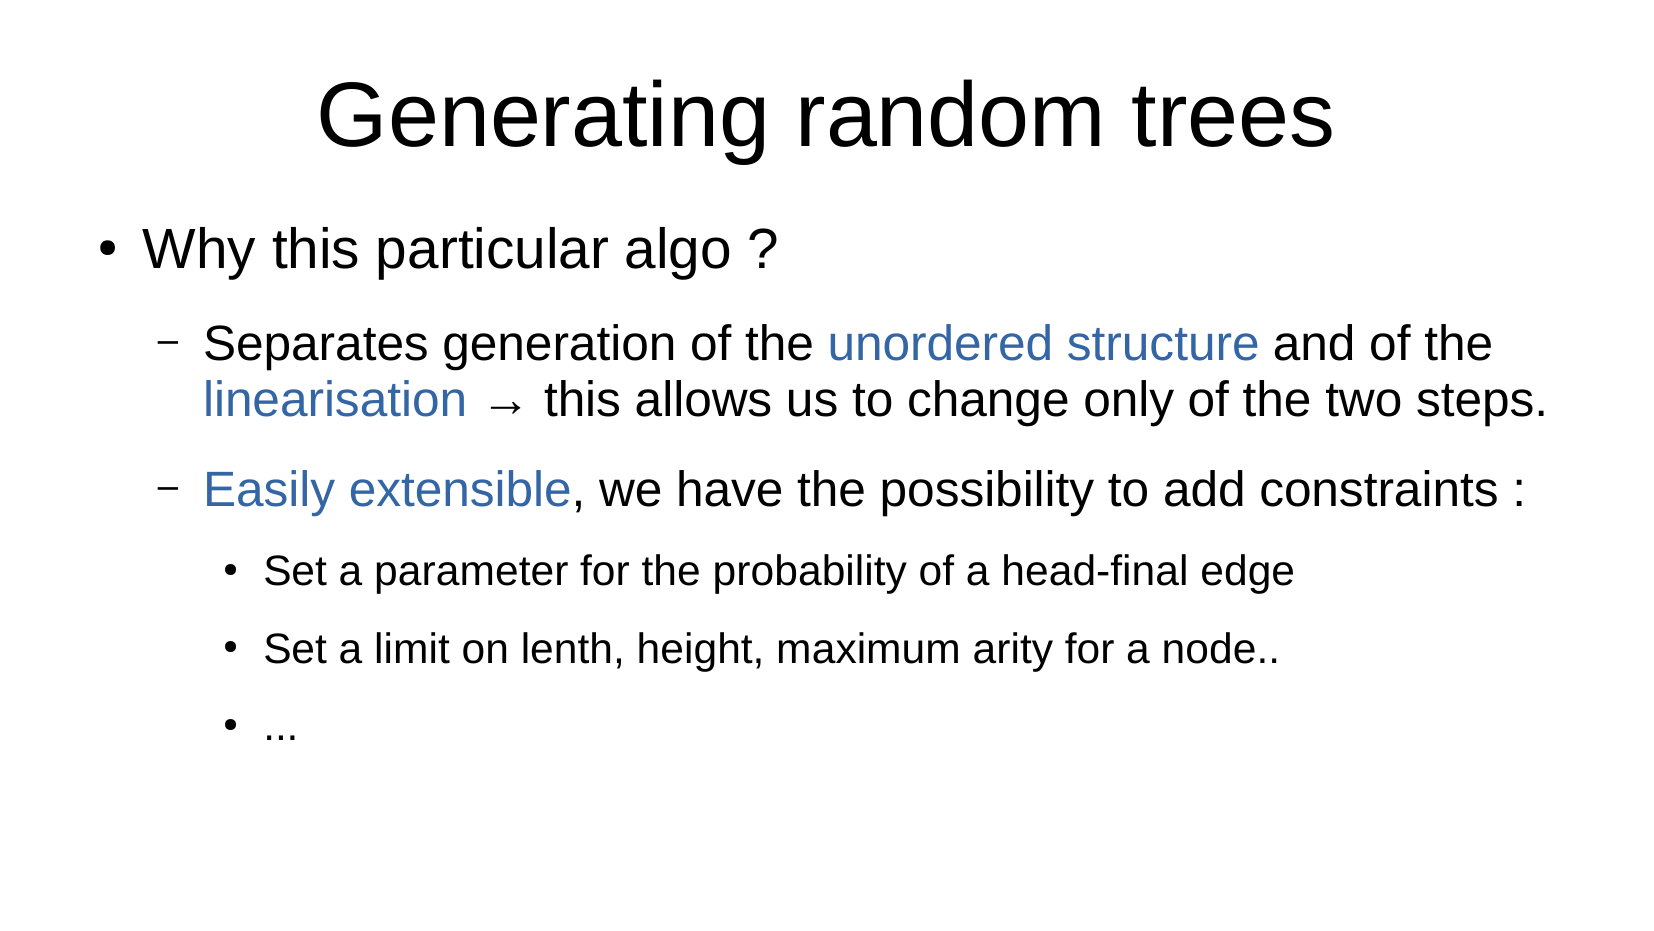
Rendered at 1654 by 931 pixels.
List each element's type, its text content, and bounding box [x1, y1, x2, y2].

list Why this particular algo ? Separates generation of the unordered structure and of the linearisation → this allows us to change only of the two steps. Easily extensible, we have the possibility to add constraints : Set a parameter for the probability of a head-final edge Set a limit on lenth, height, maximum arity for a node.. ... [82, 217, 1571, 758]
title Generating random trees [82, 37, 1571, 193]
